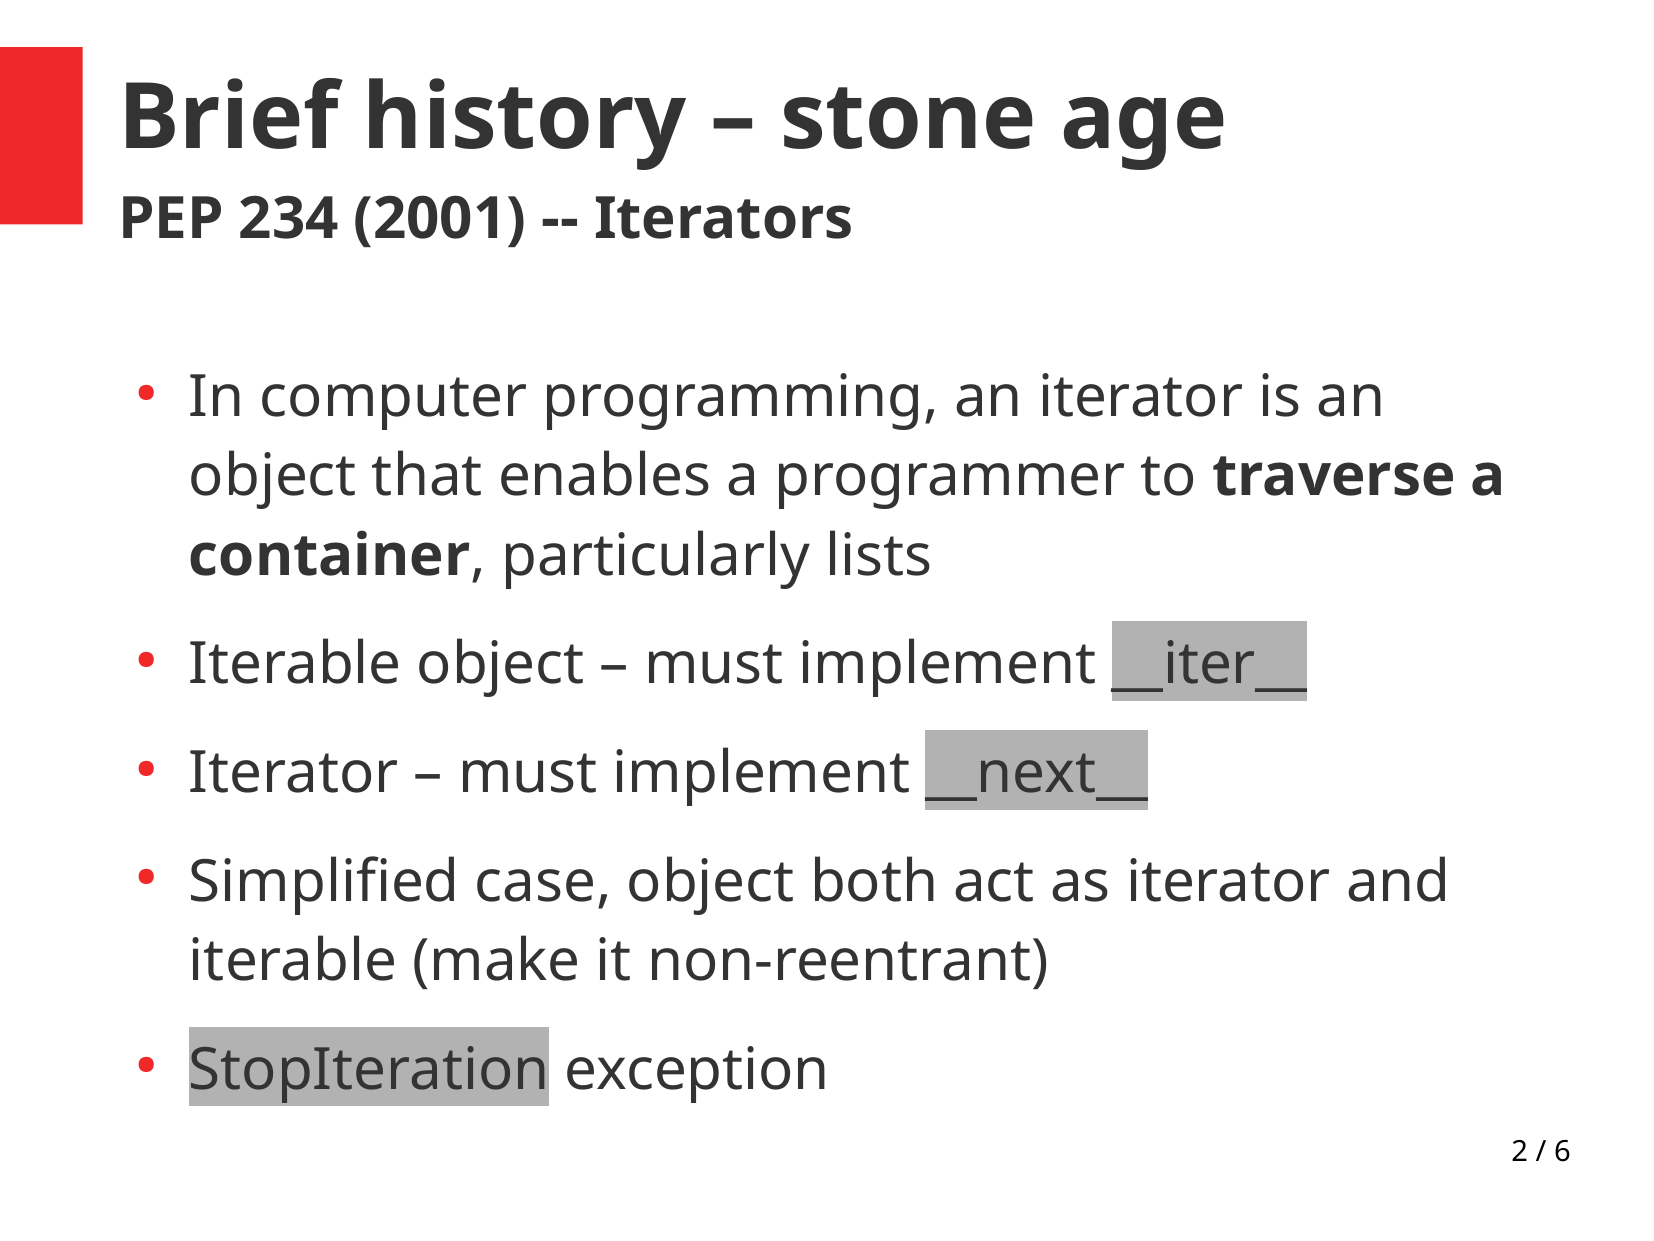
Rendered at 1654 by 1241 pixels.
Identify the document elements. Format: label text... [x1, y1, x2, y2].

title Brief history – stone age PEP 234 (2001) -- Iterators [118, 49, 1571, 257]
list In computer programming, an iterator is an object that enables a programmer to traverse a container, particularly lists Iterable object – must implement __iter__ Iterator – must implement __next__ Simplified case, object both act as iterator and iterable (make it non-reentrant) StopIteration exception [118, 354, 1536, 1074]
